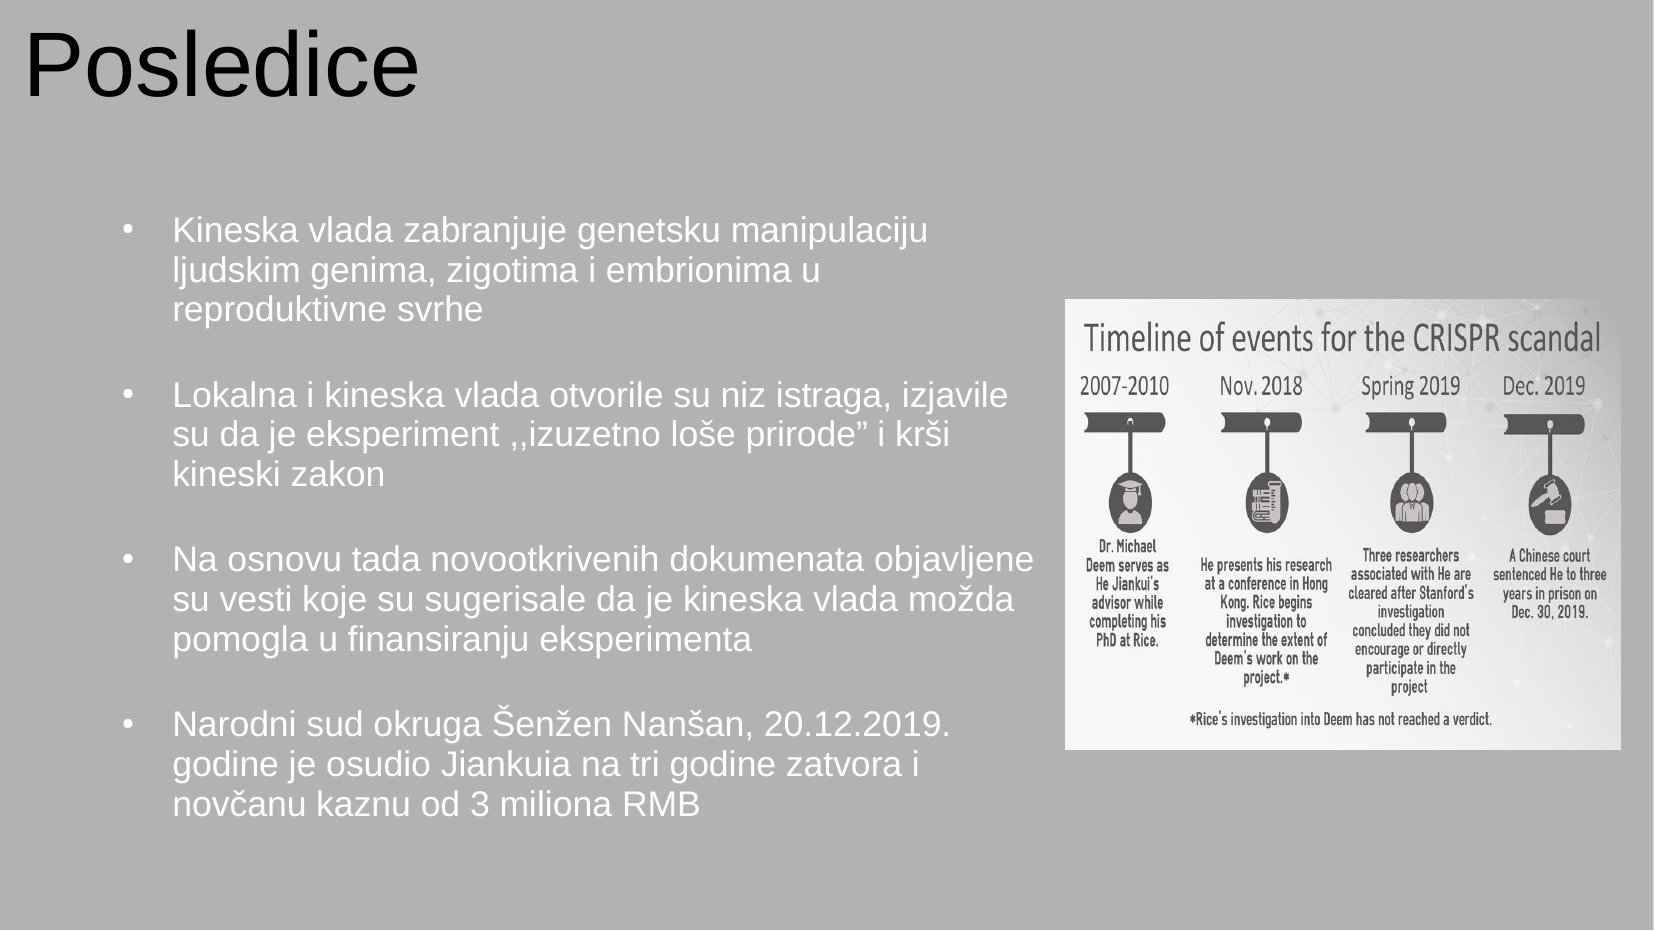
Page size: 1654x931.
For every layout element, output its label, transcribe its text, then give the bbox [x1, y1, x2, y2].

picture [1065, 299, 1621, 751]
title Posledice [23, 11, 1589, 119]
list Kineska vlada zabranjuje genetsku manipulaciju ljudskim genima, zigotima i embrionima u reproduktivne svrhe Lokalna i kineska vlada otvorile su niz istraga, izjavile su da je eksperiment ,,izuzetno loše prirode” i krši kineski zakon Na osnovu tada novootkrivenih dokumenata objavljene su vesti koje su sugerisale da je kineska vlada možda pomogla u finansiranju eksperimenta Narodni sud okruga Šenžen Nanšan, 20.12.2019. godine je osudio Jiankuia na tri godine zatvora i novčanu kaznu od 3 miliona RMB [105, 210, 1036, 826]
